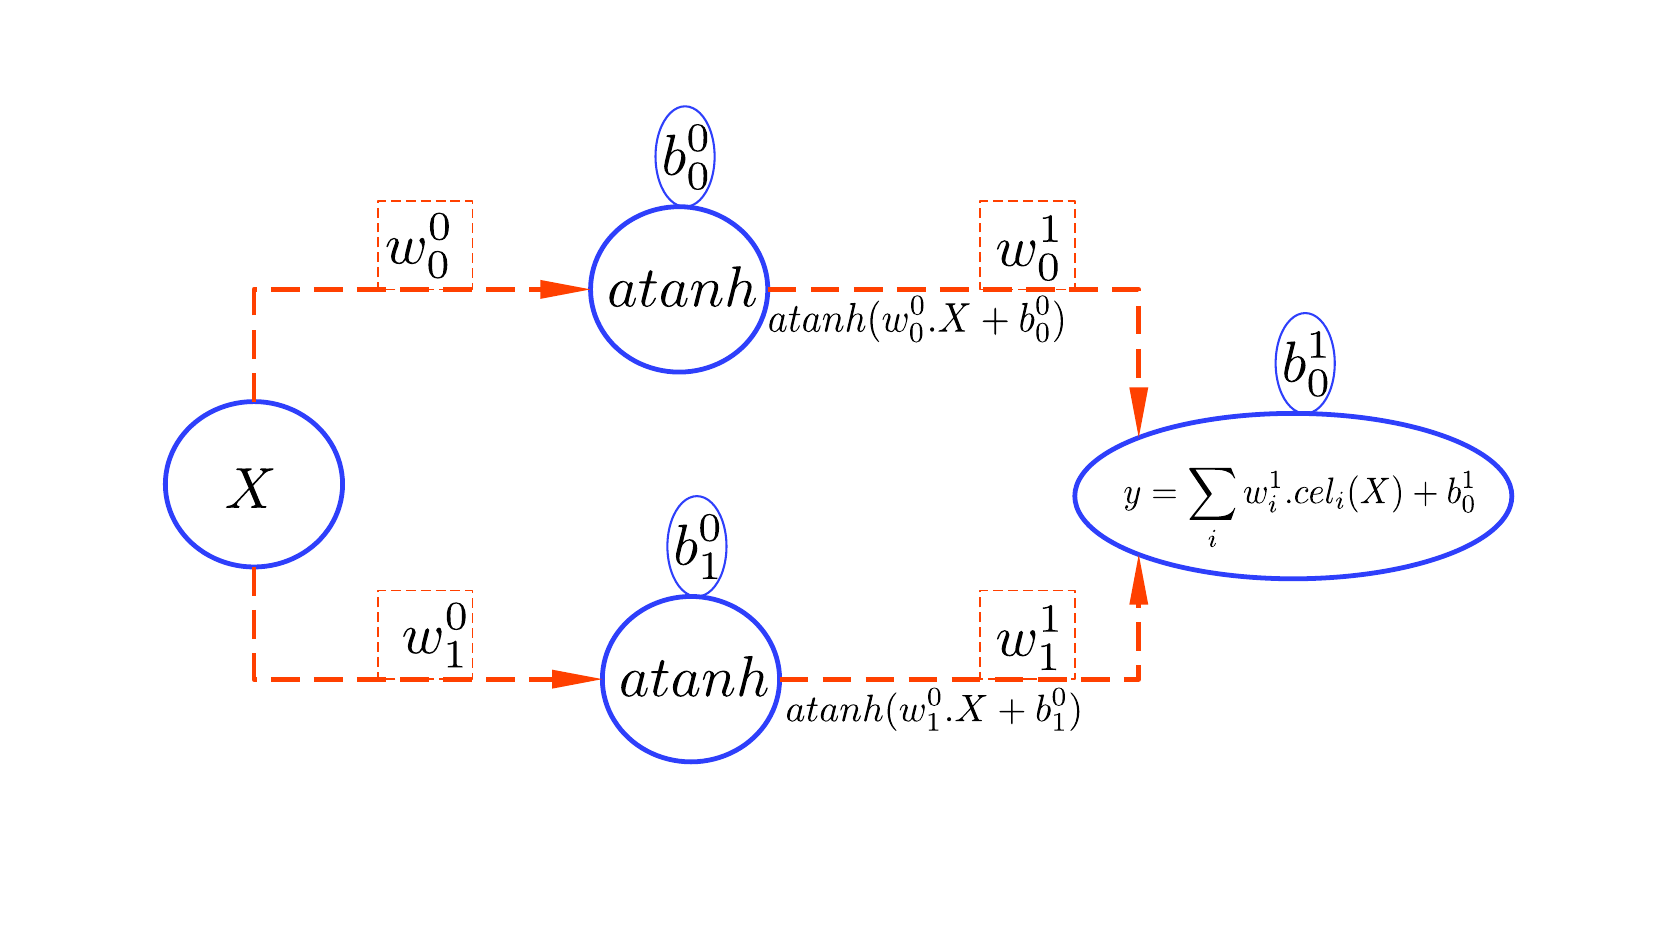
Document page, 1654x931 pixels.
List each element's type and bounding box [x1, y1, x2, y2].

picture [1122, 466, 1476, 549]
picture [224, 468, 274, 508]
picture [673, 513, 720, 580]
picture [401, 602, 466, 668]
text_box [590, 206, 768, 373]
picture [784, 686, 1081, 733]
picture [384, 212, 449, 279]
picture [661, 124, 708, 190]
picture [993, 602, 1060, 673]
text_box [1125, 549, 1462, 579]
text_box [602, 596, 780, 762]
text_box [165, 401, 343, 567]
picture [618, 655, 768, 697]
picture [993, 212, 1060, 284]
picture [767, 295, 1063, 343]
text_box [1074, 413, 1512, 548]
picture [607, 266, 756, 308]
picture [1281, 330, 1328, 397]
